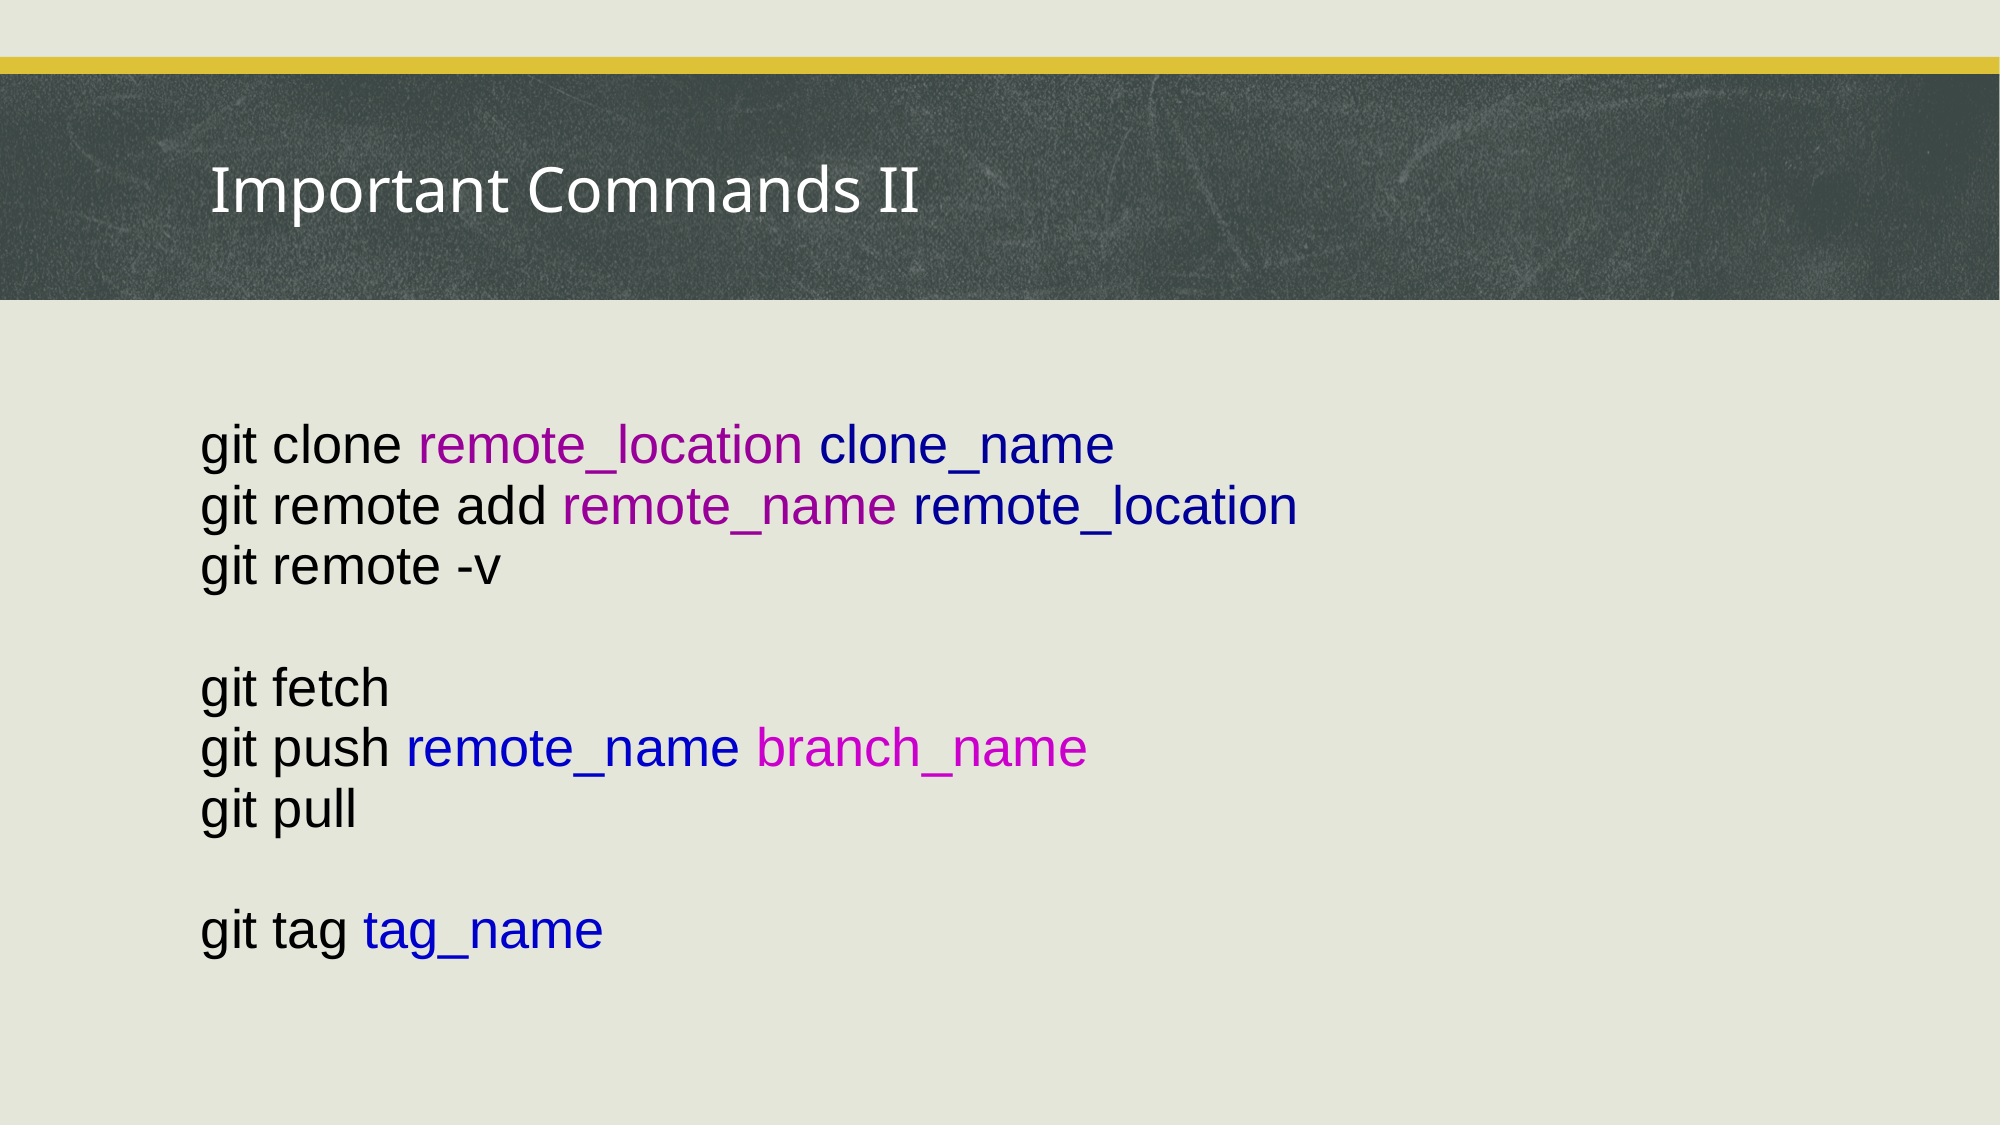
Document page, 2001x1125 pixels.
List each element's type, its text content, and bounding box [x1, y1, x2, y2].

picture [0, 74, 2000, 300]
title Important Commands II [210, 76, 1790, 300]
subtitle git clone remote_location clone_name git remote add remote_name remote_location git remote -v git fetch git push remote_name branch_name git pull git tag tag_name [165, 405, 1763, 969]
